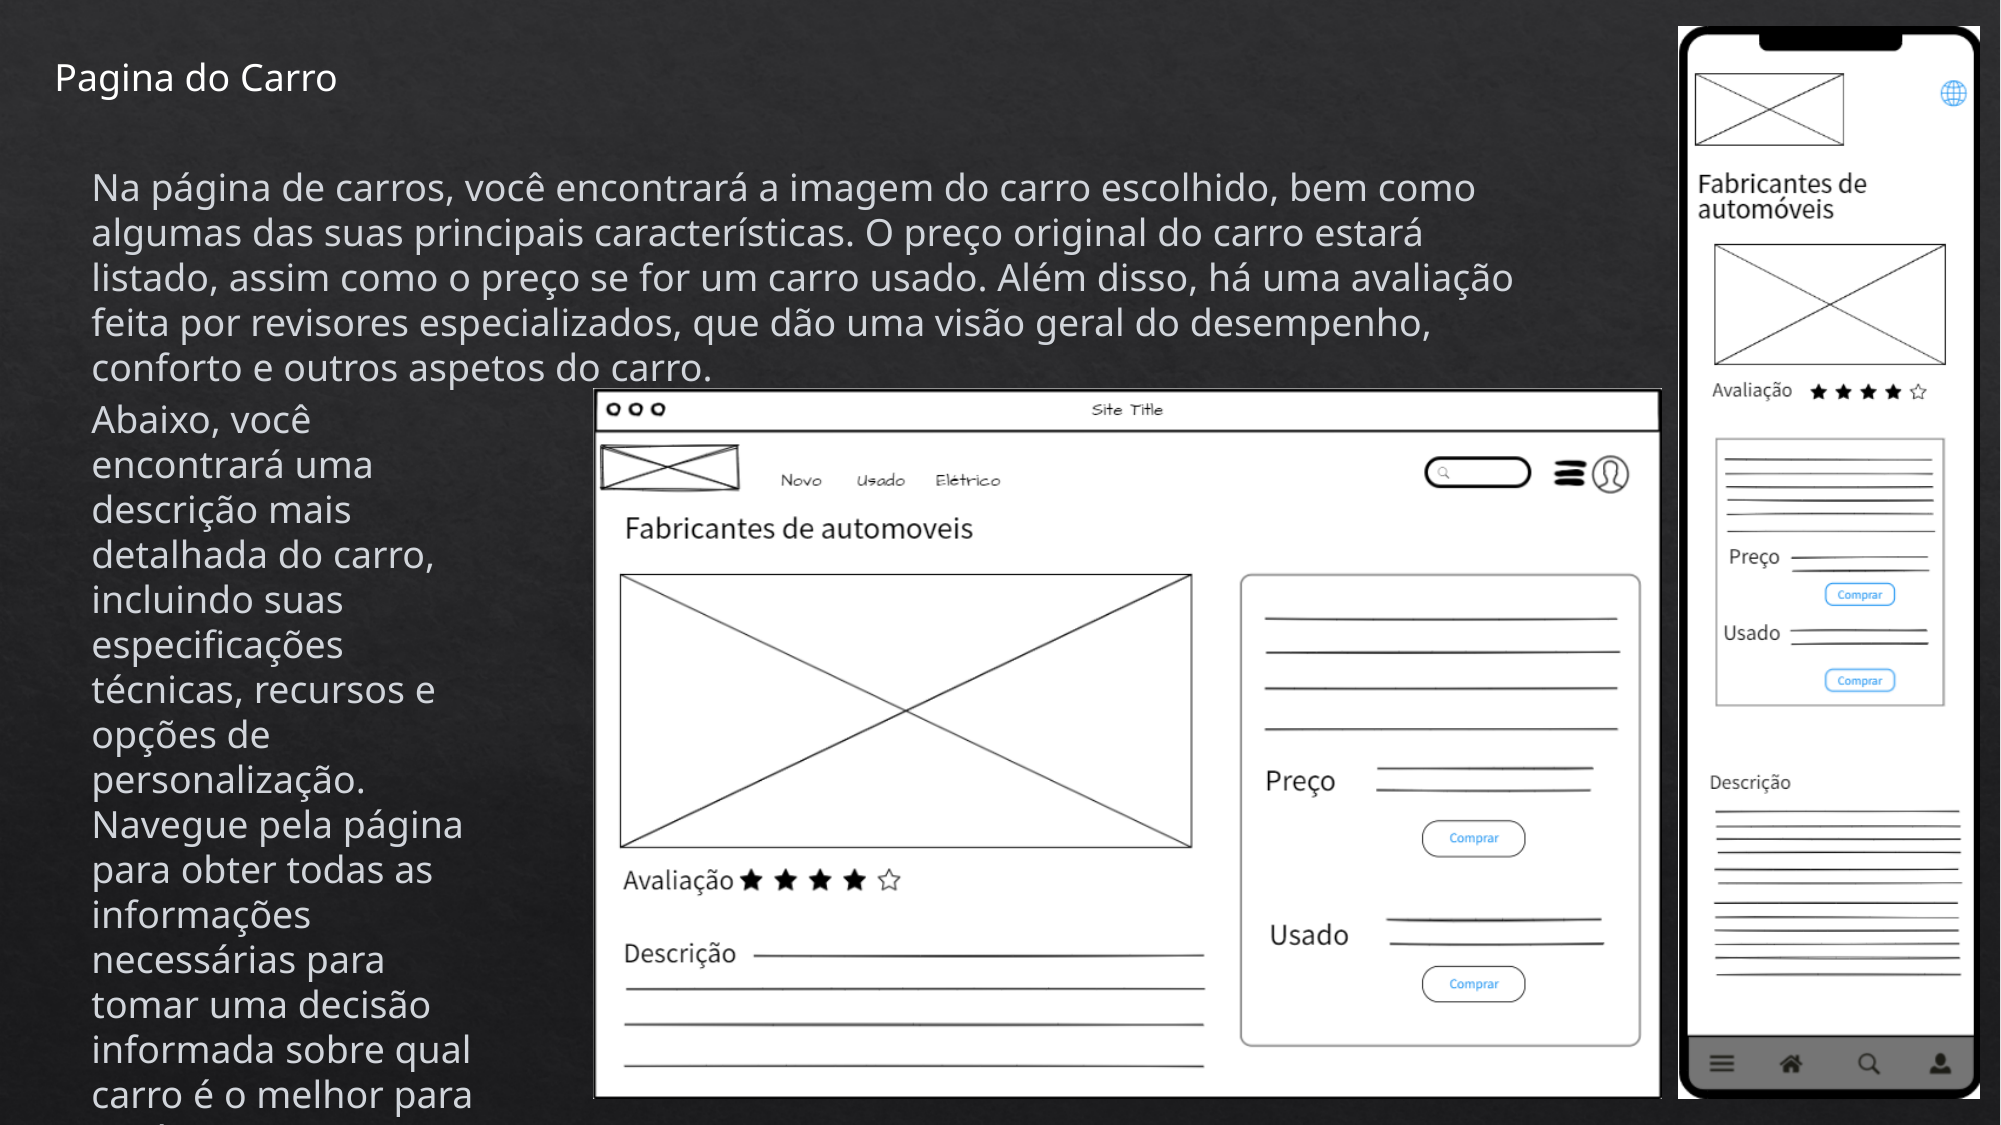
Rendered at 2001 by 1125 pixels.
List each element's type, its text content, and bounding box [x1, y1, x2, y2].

text_box Abaixo, você encontrará uma descrição mais detalhada do carro, incluindo suas especificações técnicas, recursos e opções de personalização. Navegue pela página para obter todas as informações necessárias para tomar uma decisão informada sobre qual carro é o melhor para você [76, 388, 498, 995]
picture [593, 388, 1662, 1099]
picture [1678, 26, 1980, 1099]
text_box Na página de carros, você encontrará a imagem do carro escolhido, bem como algumas das suas principais características. O preço original do carro estará listado, assim como o preço se for um carro usado. Além disso, há uma avaliação feita por revisores especializados, que dão uma visão geral do desempenho, conforto e outros aspetos do carro. [76, 156, 1560, 354]
text_box Pagina do Carro [39, 46, 844, 108]
